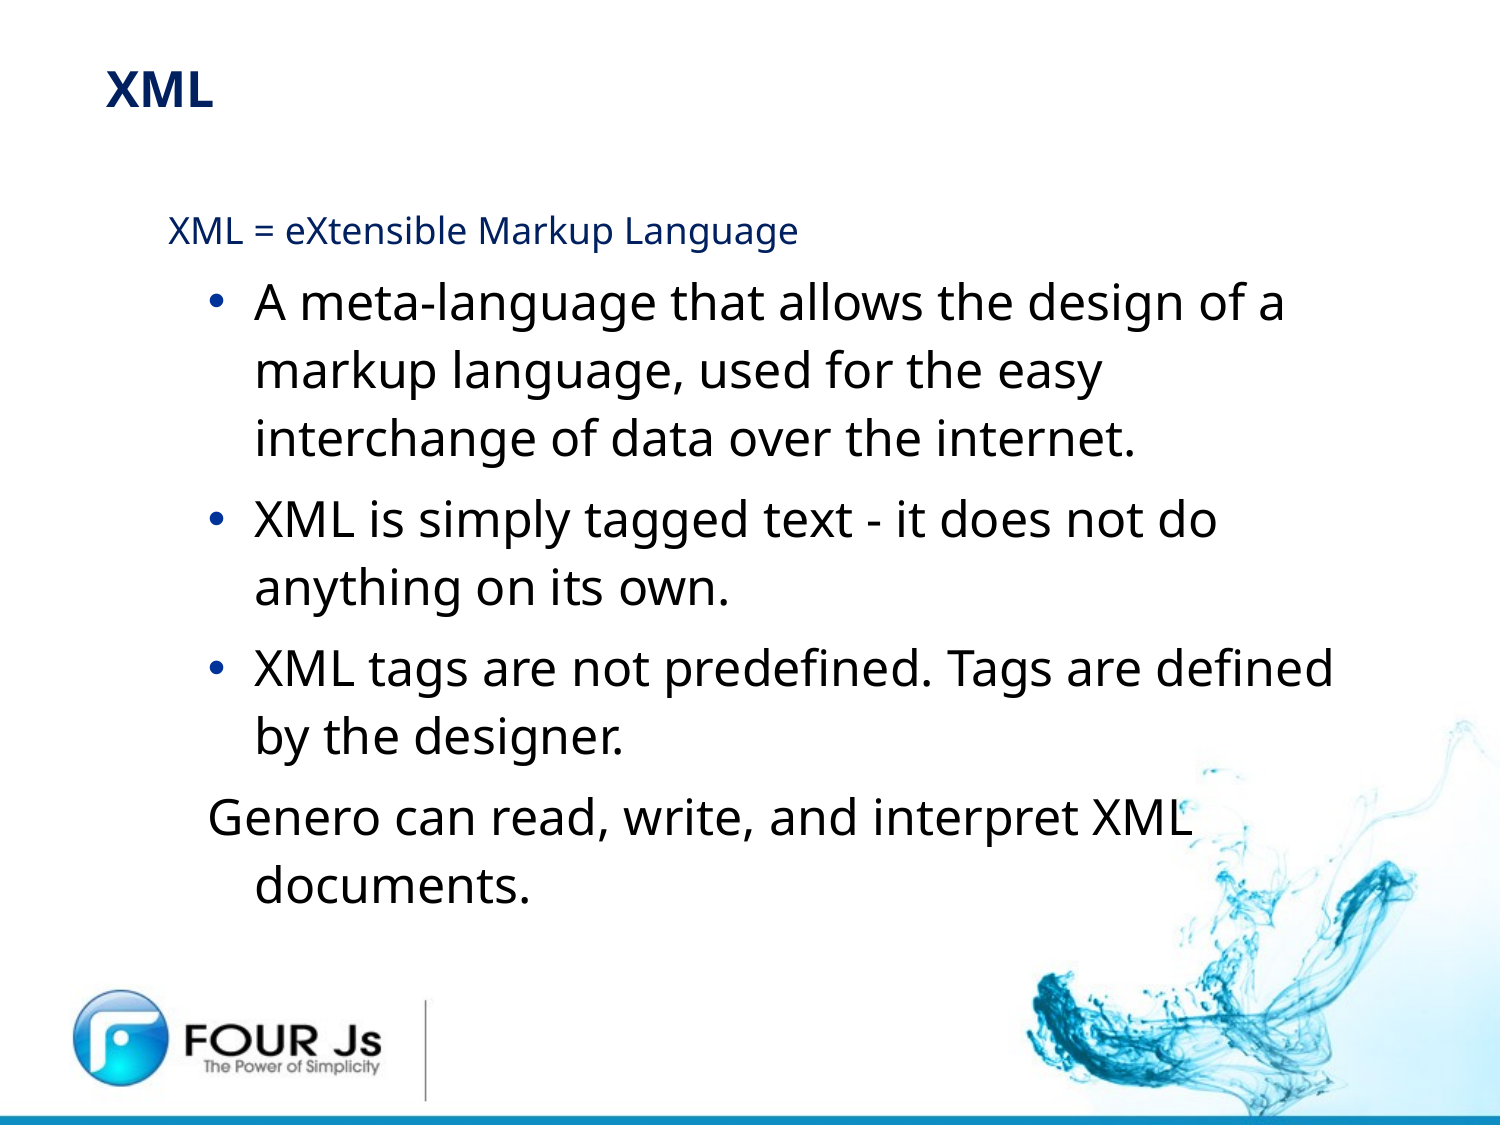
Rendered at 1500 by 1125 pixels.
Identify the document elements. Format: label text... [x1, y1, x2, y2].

picture [0, 0, 1500, 1122]
text_box XML = eXtensible Markup Language A meta-language that allows the design of a markup language, used for the easy interchange of data over the internet. XML is simply tagged text - it does not do anything on its own. XML tags are not predefined. Tags are defined by the designer. Genero can read, write, and interpret XML documents. [118, 200, 1394, 878]
title XML [106, 35, 1388, 142]
